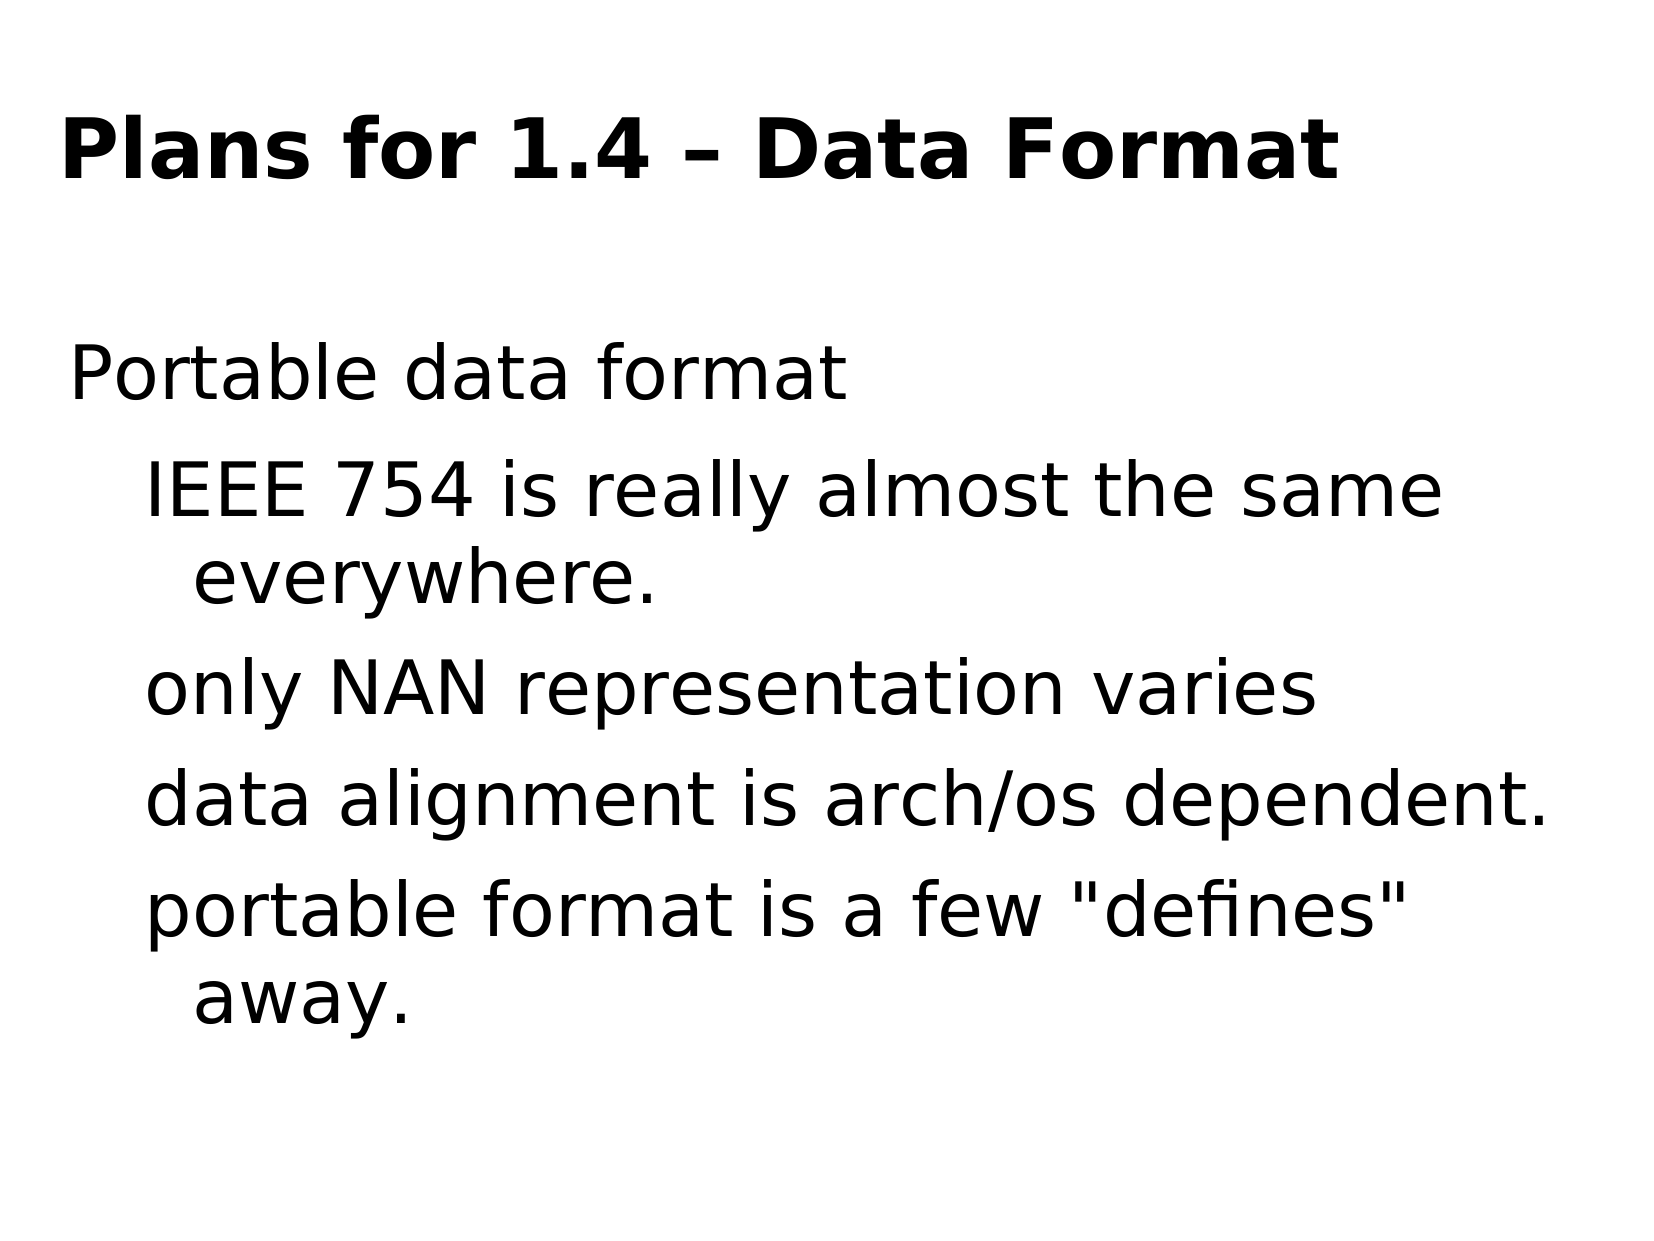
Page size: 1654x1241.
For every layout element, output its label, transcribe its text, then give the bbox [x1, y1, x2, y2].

title Plans for 1.4 – Data Format [59, 75, 1607, 225]
list Portable data format IEEE 754 is really almost the same everywhere. only NAN representation varies data alignment is arch/os dependent. portable format is a few "defines" away. [50, 329, 1571, 1129]
